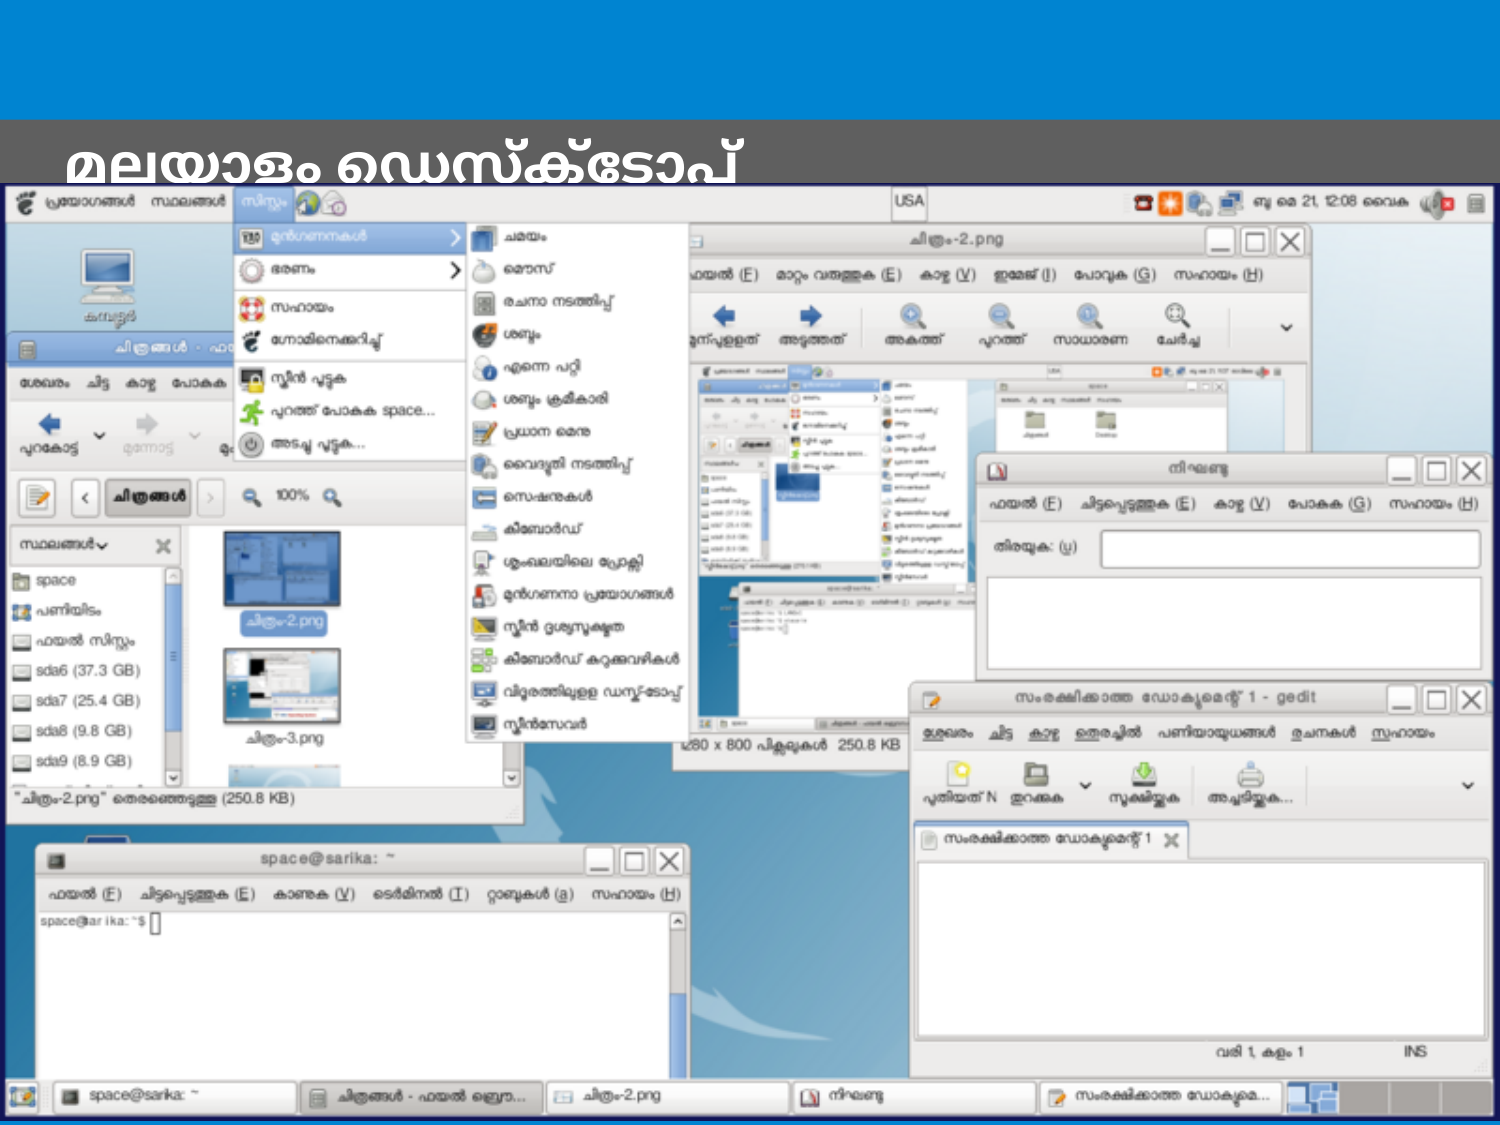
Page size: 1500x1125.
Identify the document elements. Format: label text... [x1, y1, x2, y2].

title മലയാളം ഡെസ്ക്ടോപ്പ് [64, 129, 1436, 183]
picture [0, 183, 1500, 1121]
